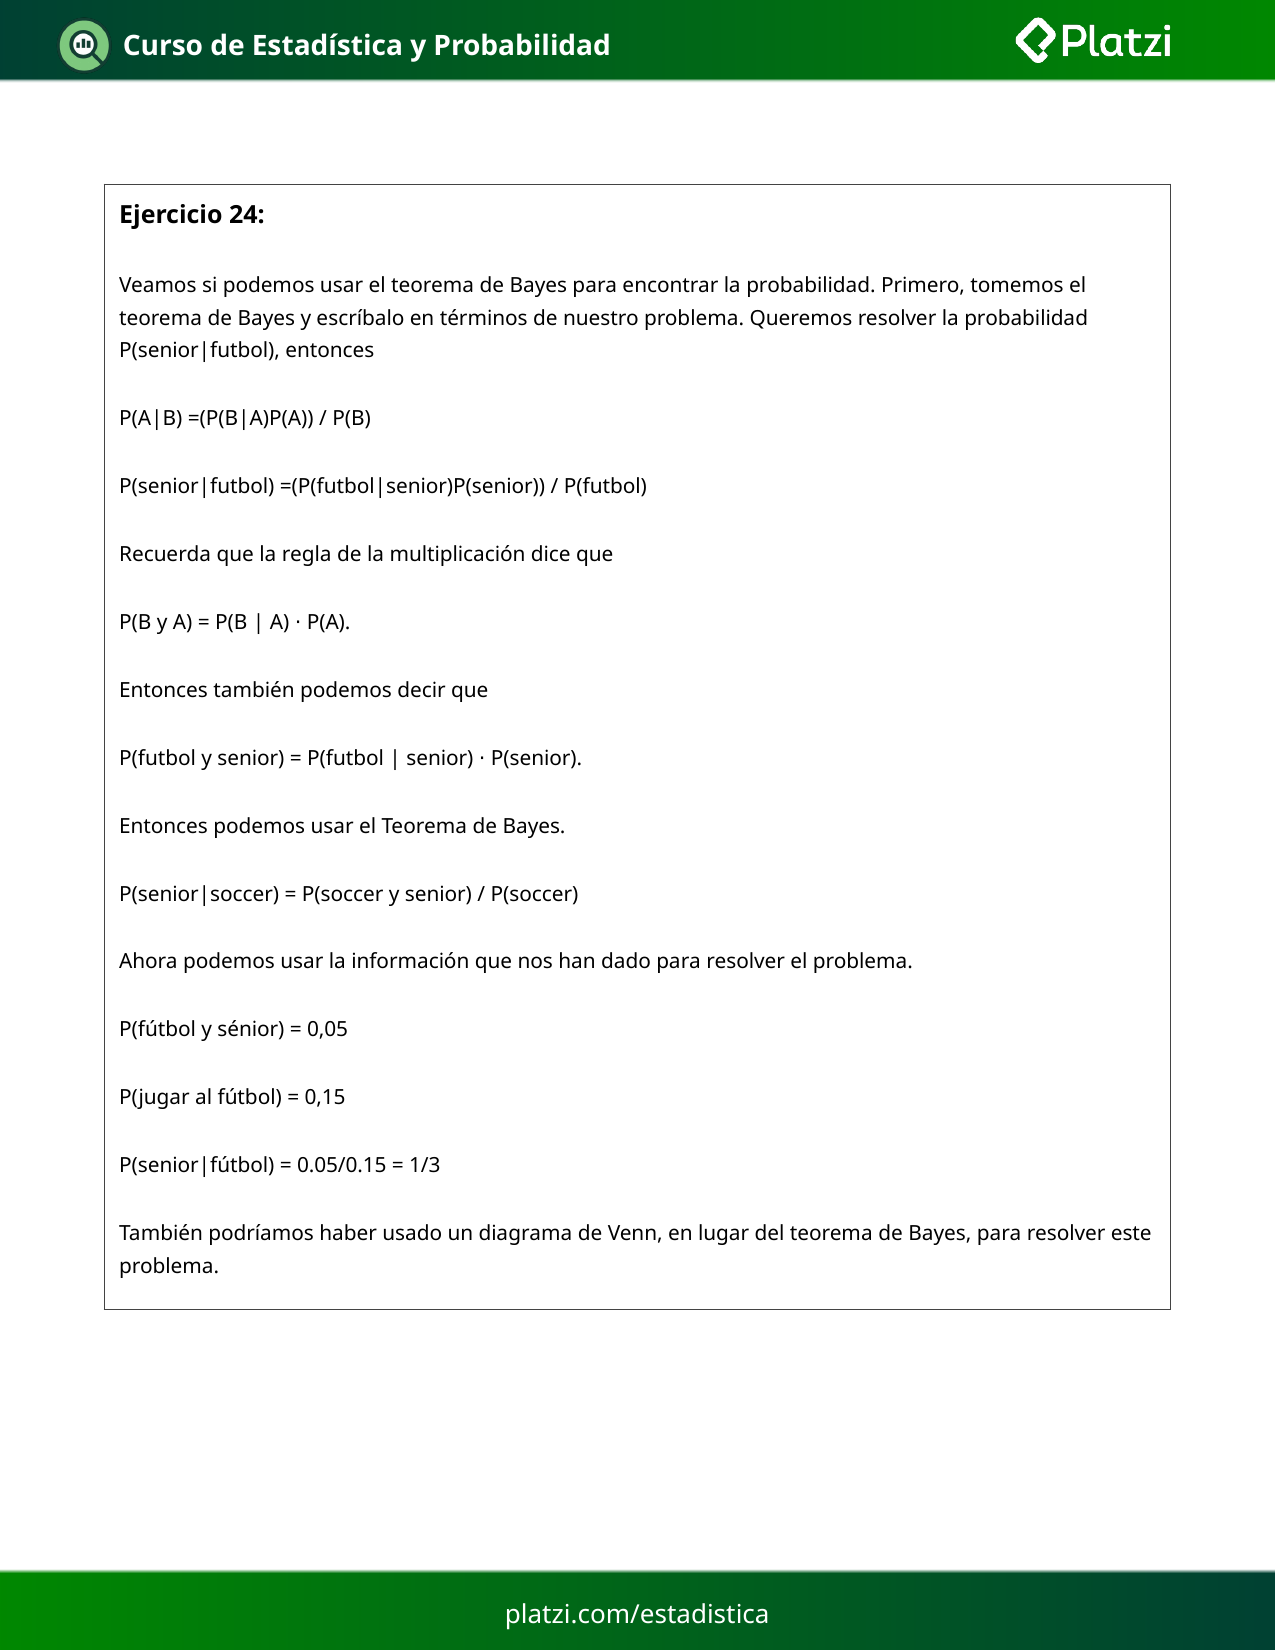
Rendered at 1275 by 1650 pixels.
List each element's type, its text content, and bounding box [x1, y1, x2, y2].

title Curso de Estadística y Probabilidad [101, 6, 976, 86]
subtitle platzi.com/estadistica [200, 1571, 1075, 1650]
picture [0, 0, 1275, 1650]
table_header Ejercicio 24: Veamos si podemos usar el teorema de Bayes para encontrar la probabilidad. Primero, tomemos el teorema de Bayes y escríbalo en términos de nuestro problema. Queremos resolver la probabilidad P(senior|futbol), entonces P(A|B) =(P(B|A)P(A)) / P(B) P(senior|futbol) =(P(futbol|senior)P(senior)) / P(futbol) Recuerda que la regla de la multiplicación dice que P(B y A) = P(B | A) ⋅ P(A). Entonces también podemos decir que P(futbol y senior) = P(futbol | senior) ⋅ P(senior). Entonces podemos usar el Teorema de Bayes. P(senior|soccer) = P(soccer y senior) / P(soccer) Ahora podemos usar la información que nos han dado para resolver el problema. P(fútbol y sénior) = 0,05 P(jugar al fútbol) = 0,15 P(senior|fútbol) = 0.05/0.15 = 1/3 También podríamos haber usado un diagrama de Venn, en lugar del teorema de Bayes, para resolver este problema. [105, 185, 1170, 1309]
